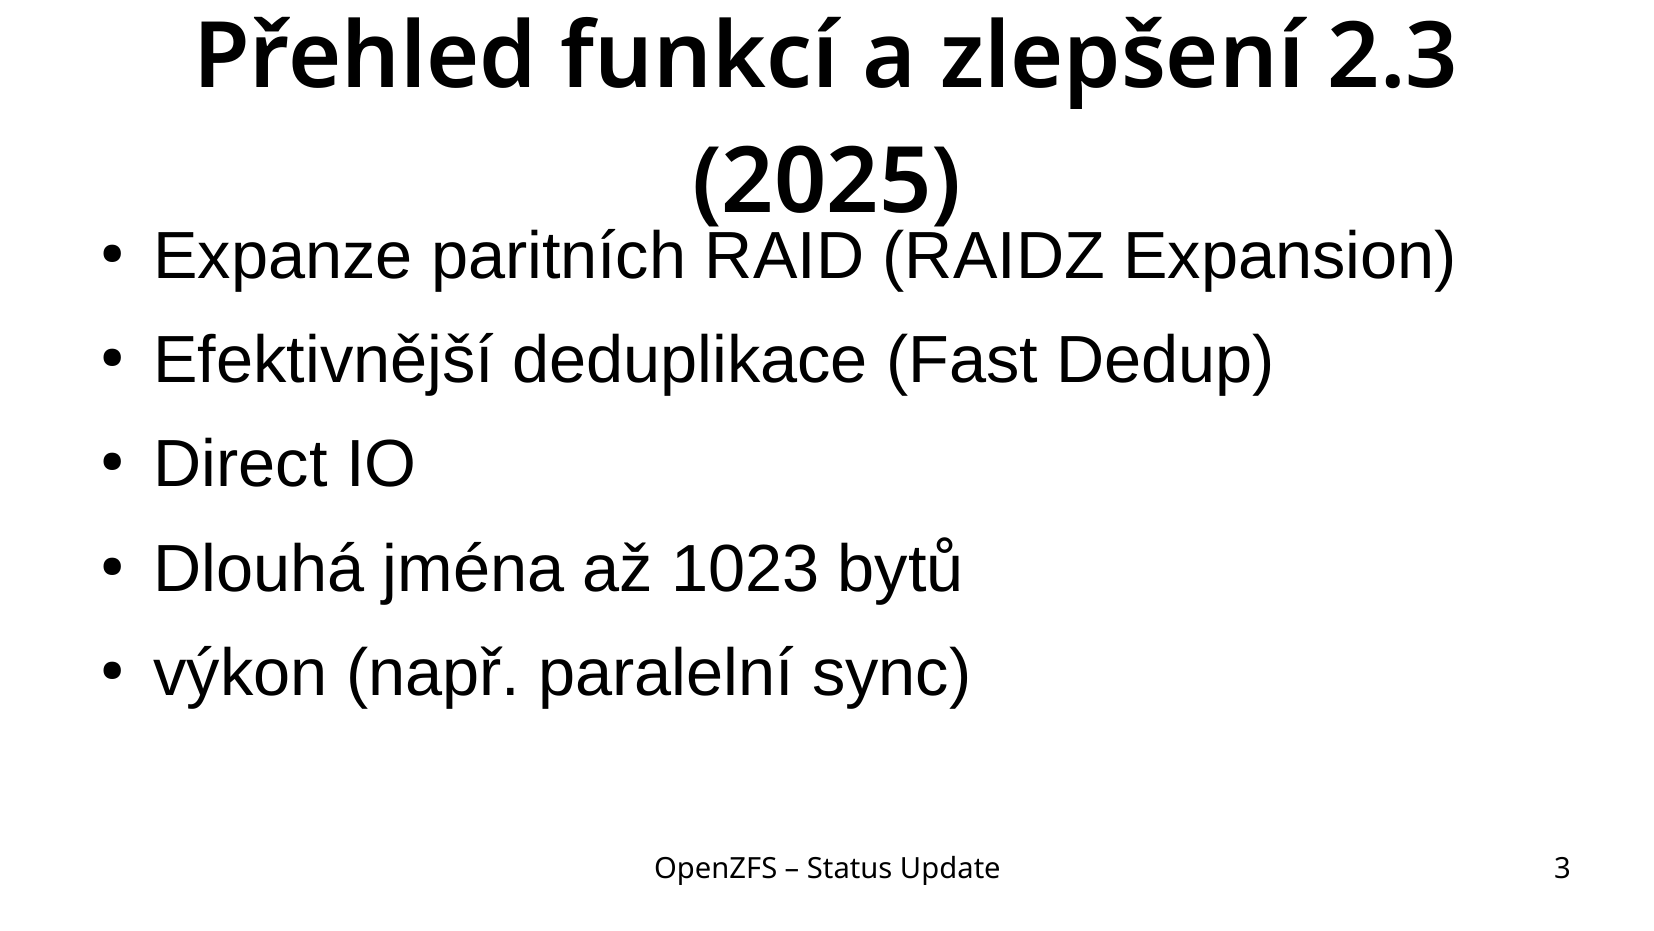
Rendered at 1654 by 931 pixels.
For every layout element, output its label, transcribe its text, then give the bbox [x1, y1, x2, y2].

list Expanze paritních RAID (RAIDZ Expansion) Efektivnější deduplikace (Fast Dedup) Direct IO Dlouhá jména až 1023 bytů výkon (např. paralelní sync) [82, 217, 1571, 758]
title Přehled funkcí a zlepšení 2.3 (2025) [82, 37, 1571, 193]
